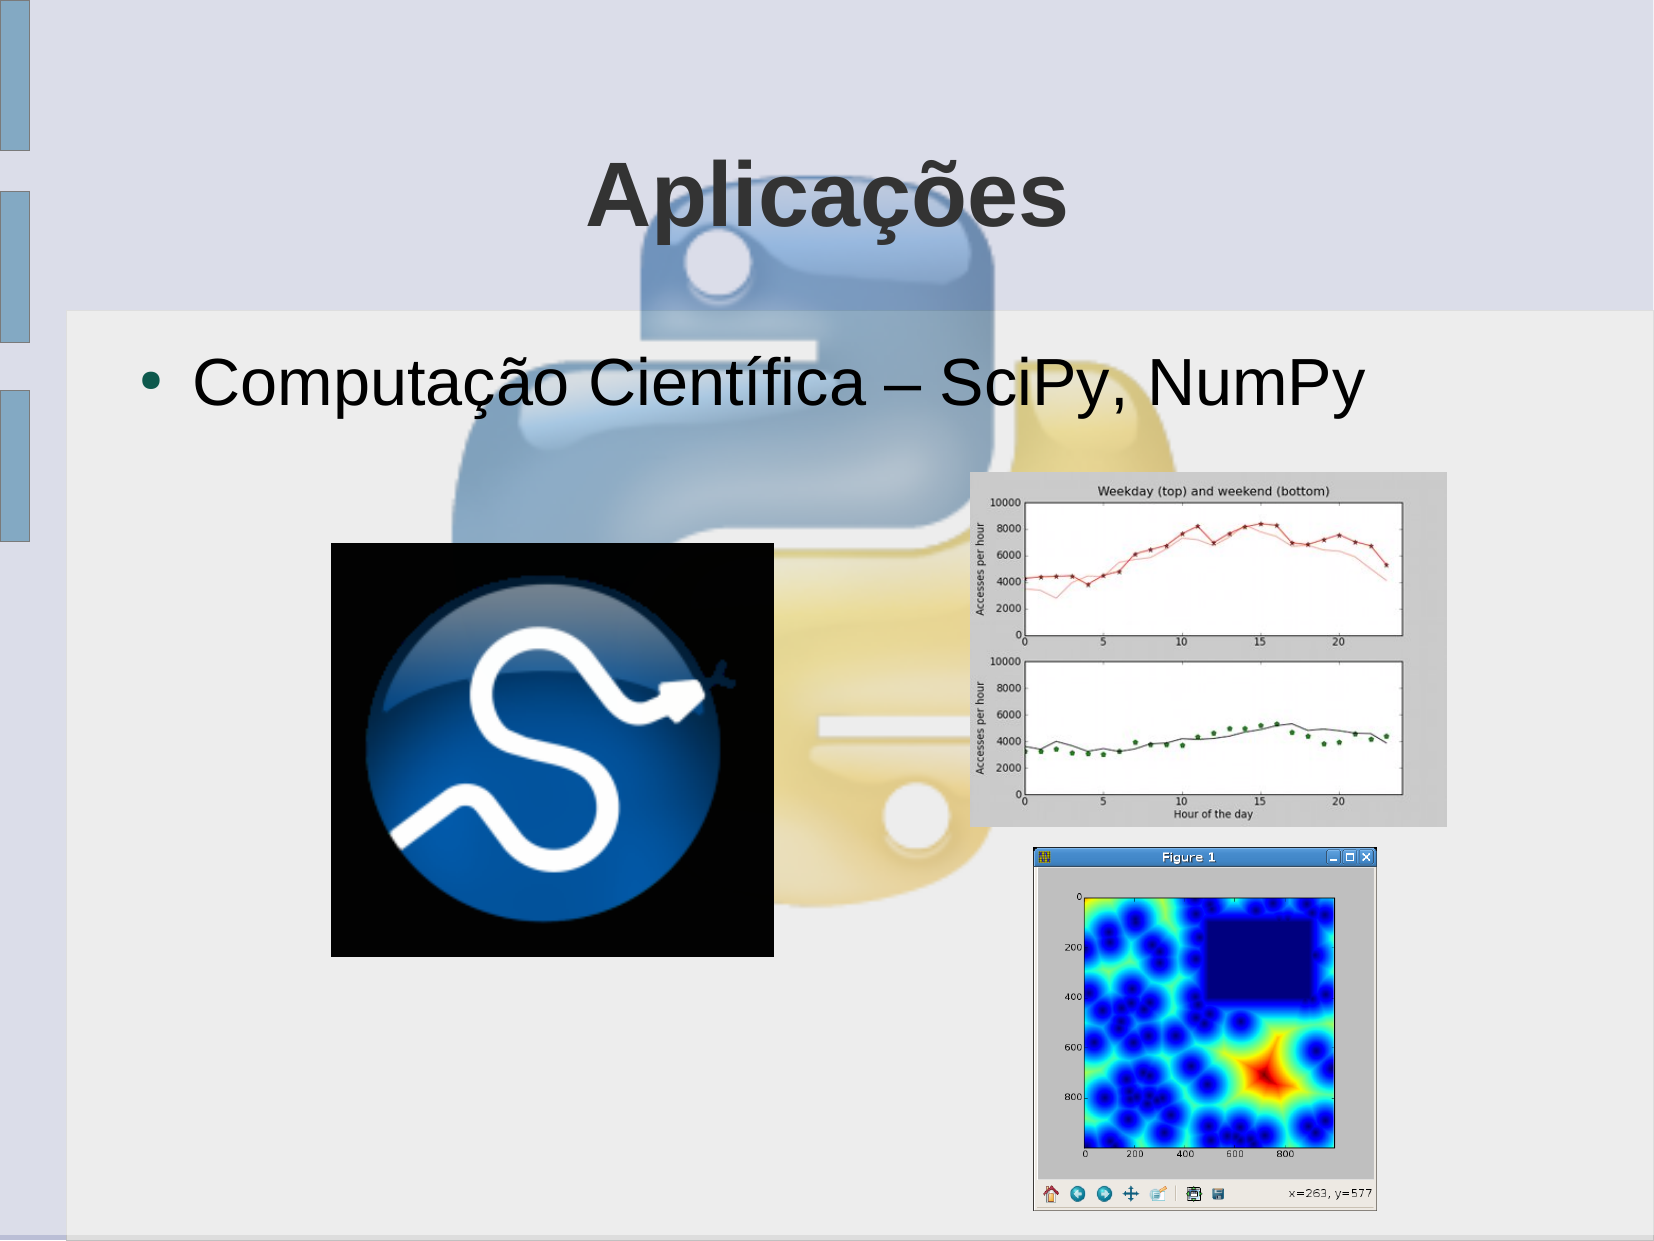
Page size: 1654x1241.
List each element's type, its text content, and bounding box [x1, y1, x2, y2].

picture [0, 0, 1654, 1235]
title Aplicações [121, 91, 1534, 299]
list Computação Científica – SciPy, NumPy [121, 344, 1534, 1127]
